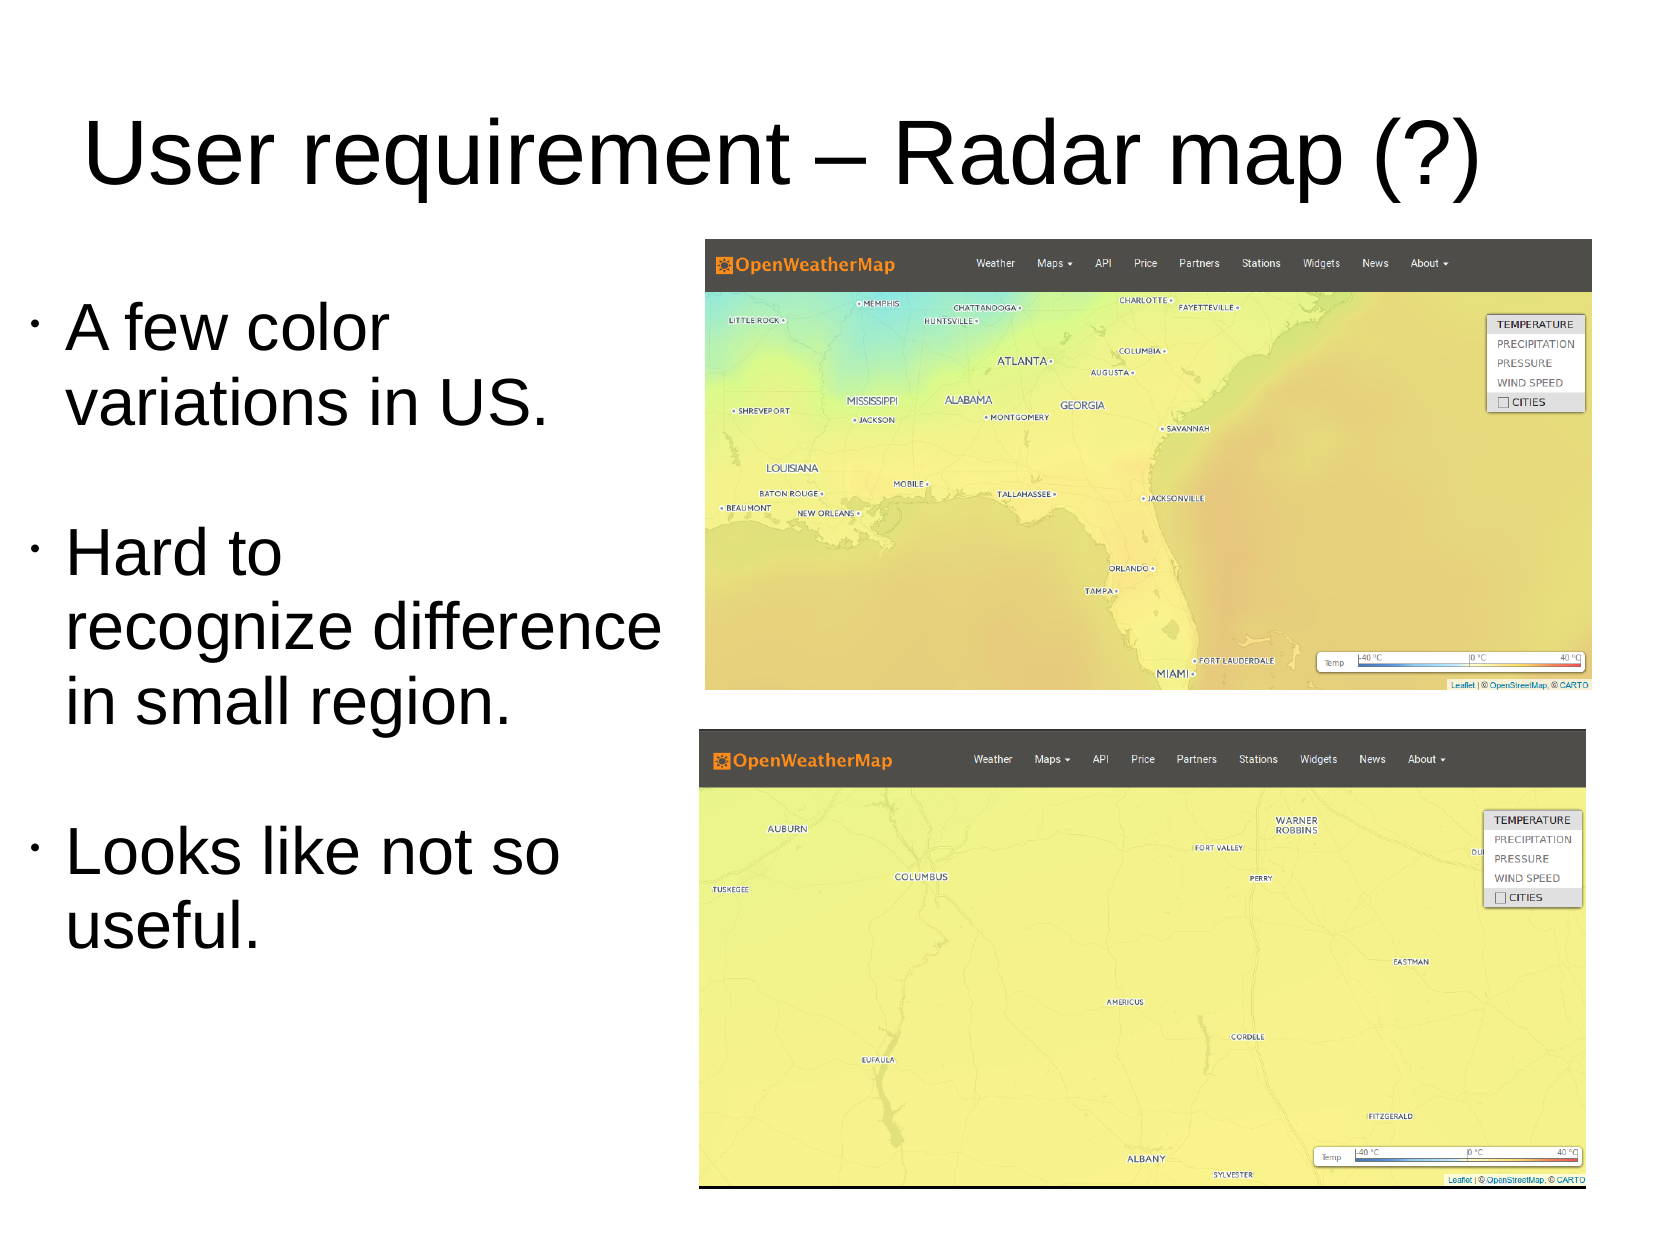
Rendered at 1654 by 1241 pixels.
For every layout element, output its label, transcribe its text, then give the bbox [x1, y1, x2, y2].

picture [699, 729, 1586, 1189]
picture [705, 239, 1592, 690]
text_box A few color variations in US. Hard to recognize difference in small region. Looks like not so useful. [30, 290, 700, 1241]
title User requirement – Radar map (?) [82, 49, 1571, 257]
